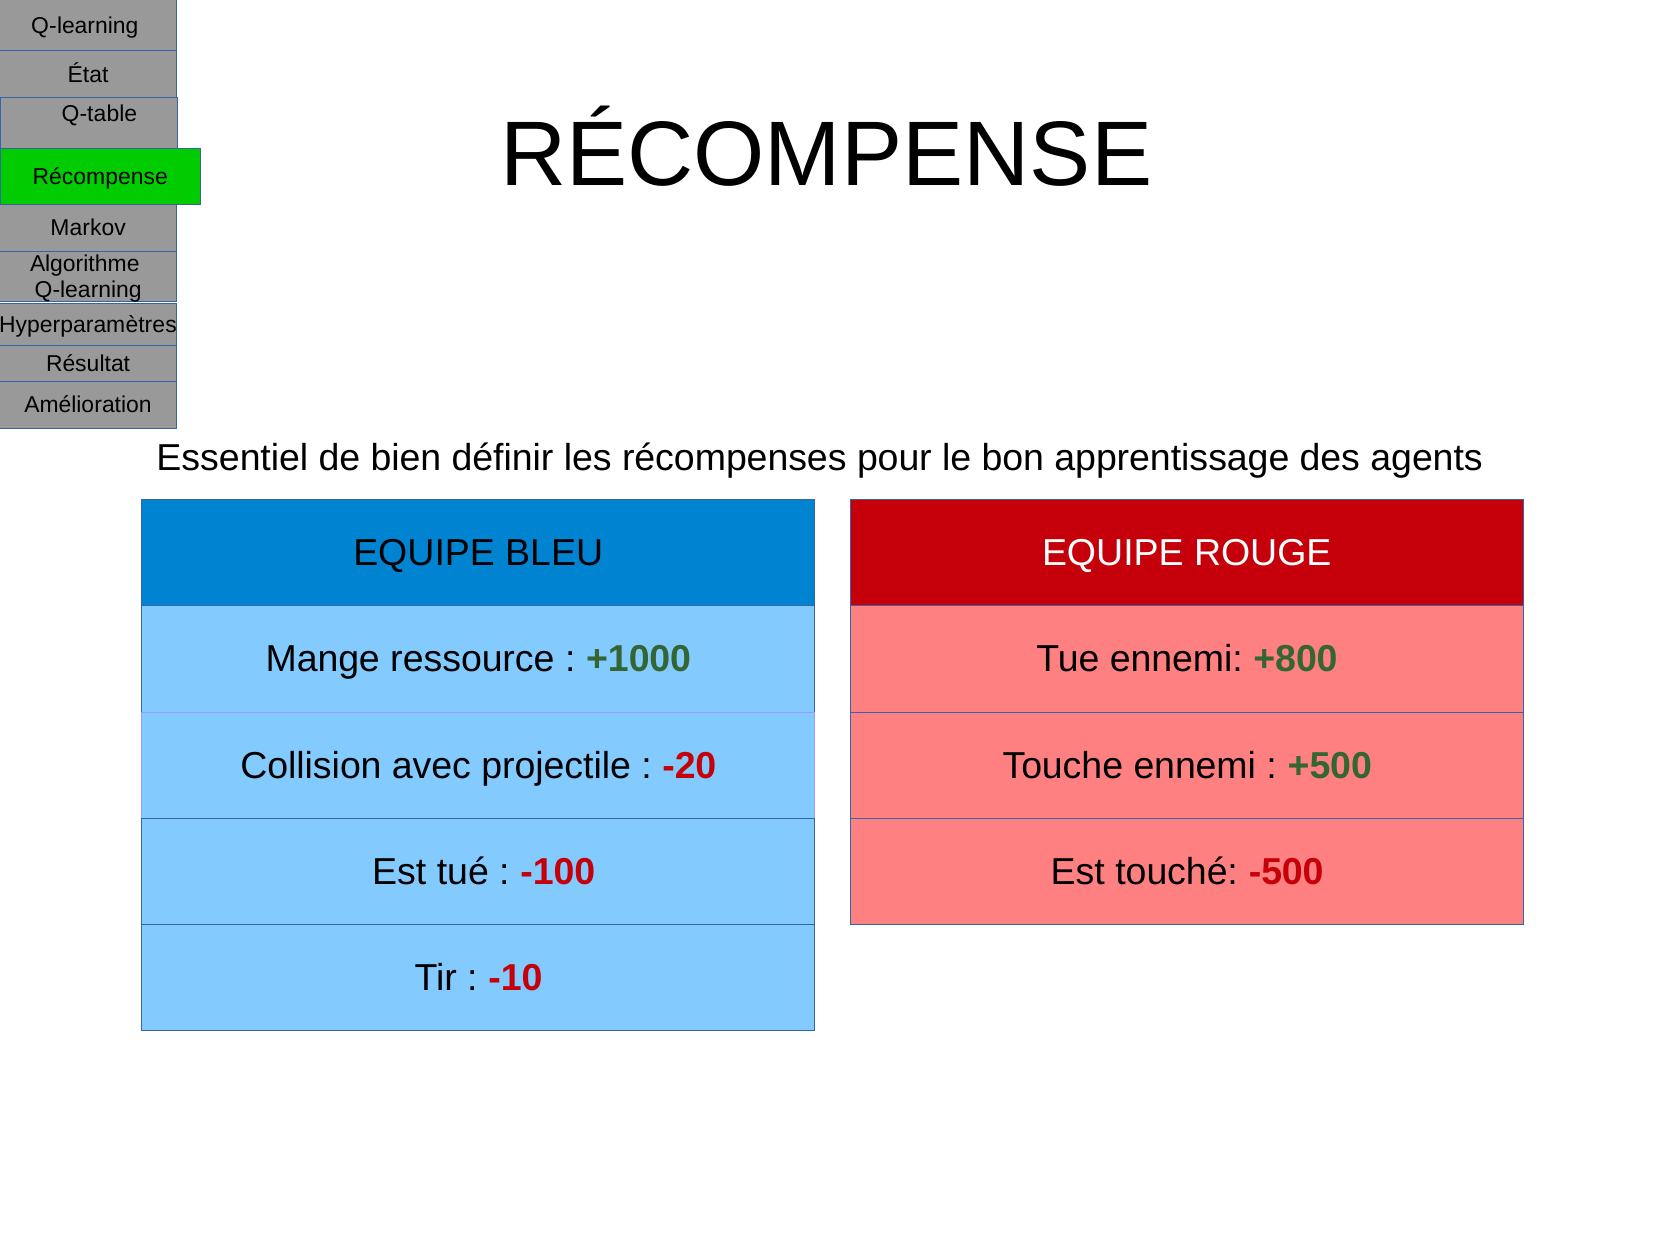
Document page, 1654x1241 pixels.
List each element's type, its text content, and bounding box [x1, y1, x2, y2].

text_box [0, 97, 178, 149]
text_box État [0, 50, 177, 97]
text_box Essentiel de bien définir les récompenses pour le bon apprentissage des agents [141, 428, 1583, 528]
text_box Q-table [46, 93, 152, 135]
text_box Collision avec projectile : -20 [141, 712, 815, 818]
text_box Tue ennemi: +800 [850, 605, 1524, 713]
text_box EQUIPE BLEU [141, 499, 815, 606]
text_box Hyperparamètres [0, 303, 177, 345]
text_box Amélioration [0, 381, 177, 429]
text_box Tir : -10 [141, 925, 815, 1031]
text_box Algorithme Q-learning [0, 251, 177, 302]
title RÉCOMPENSE [177, 50, 1571, 258]
text_box Est tué : -100 [141, 818, 815, 925]
text_box Mange ressource : +1000 [141, 606, 815, 712]
text_box Markov [0, 204, 177, 251]
text_box EQUIPE ROUGE [850, 499, 1524, 605]
text_box Touche ennemi : +500 [850, 713, 1524, 818]
text_box Récompense [0, 148, 201, 205]
text_box Résultat [0, 345, 177, 381]
text_box Q-learning [0, 0, 177, 50]
text_box Est touché: -500 [850, 818, 1524, 925]
